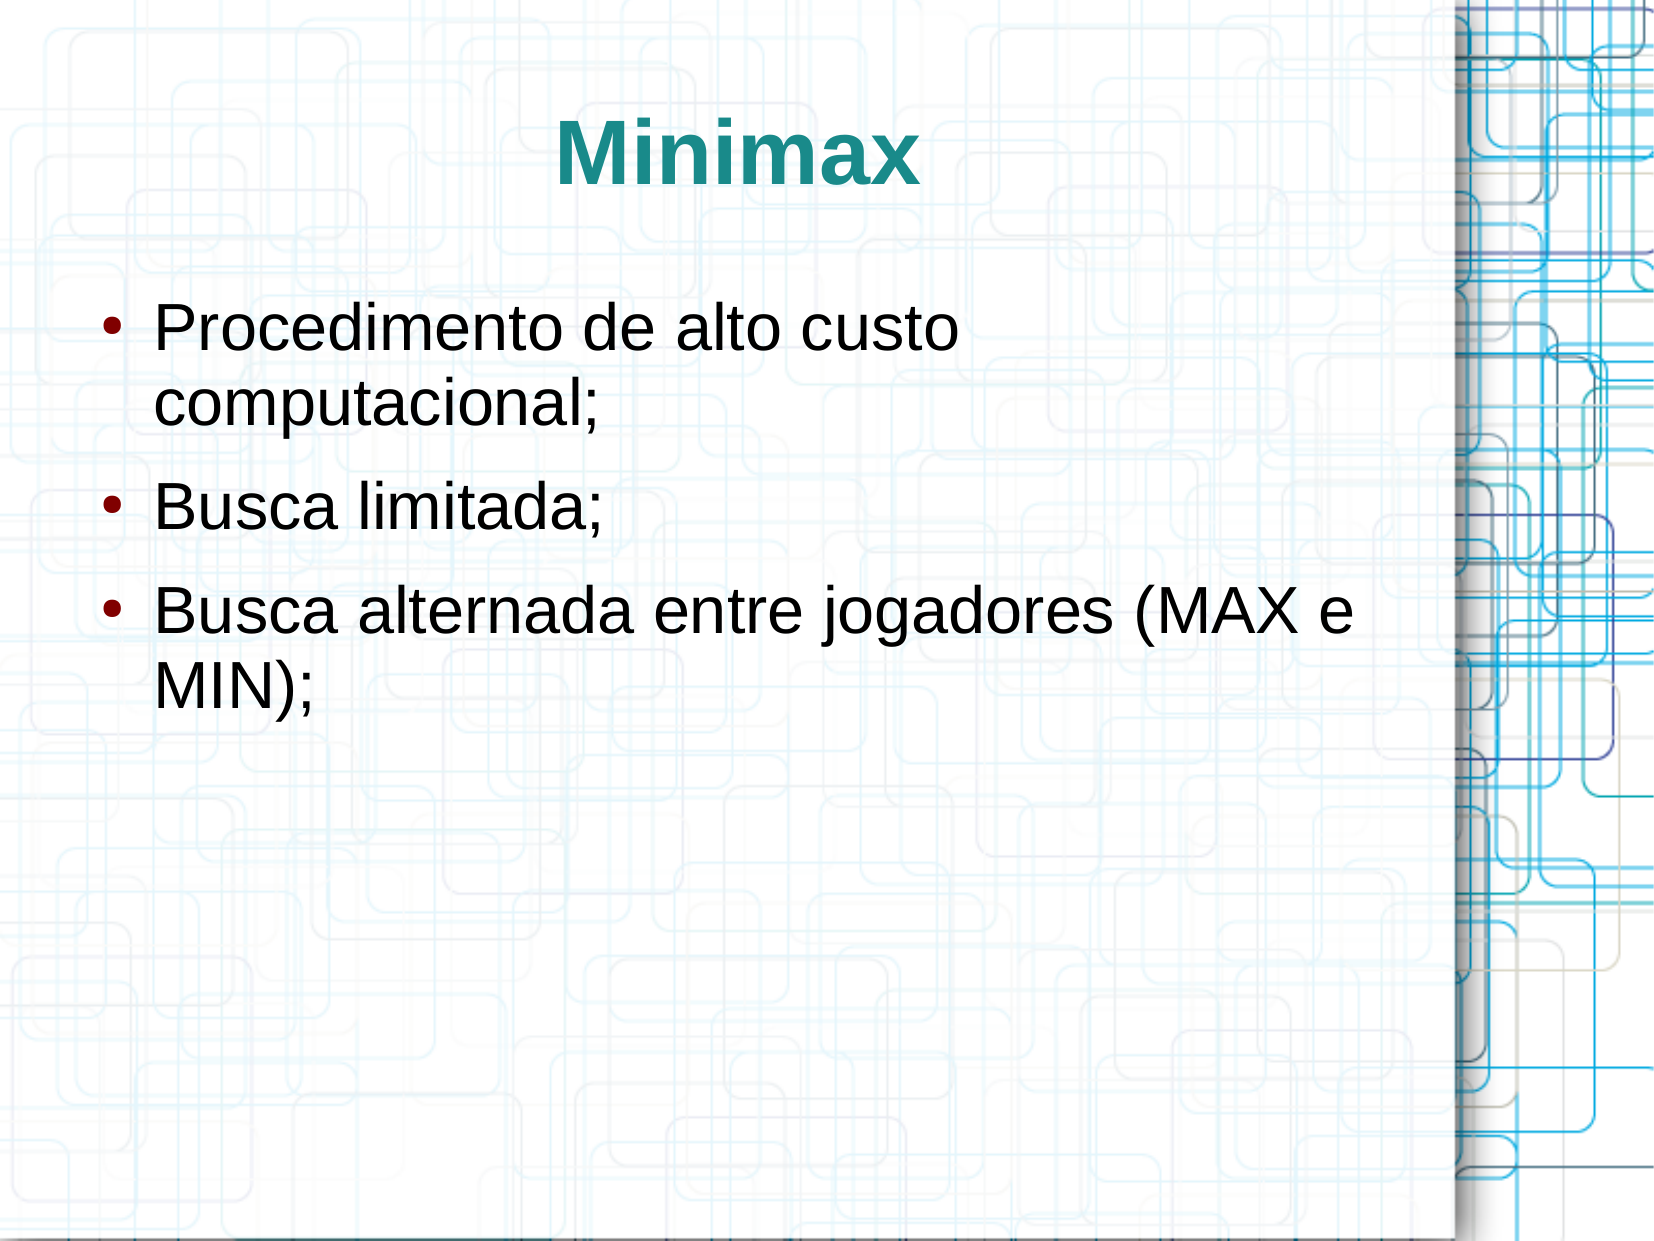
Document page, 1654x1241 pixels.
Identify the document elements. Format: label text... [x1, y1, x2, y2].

picture [0, 0, 1654, 1241]
list Procedimento de alto custo computacional; Busca limitada; Busca alternada entre jogadores (MAX e MIN); [82, 290, 1418, 1010]
title Minimax [59, 49, 1418, 257]
